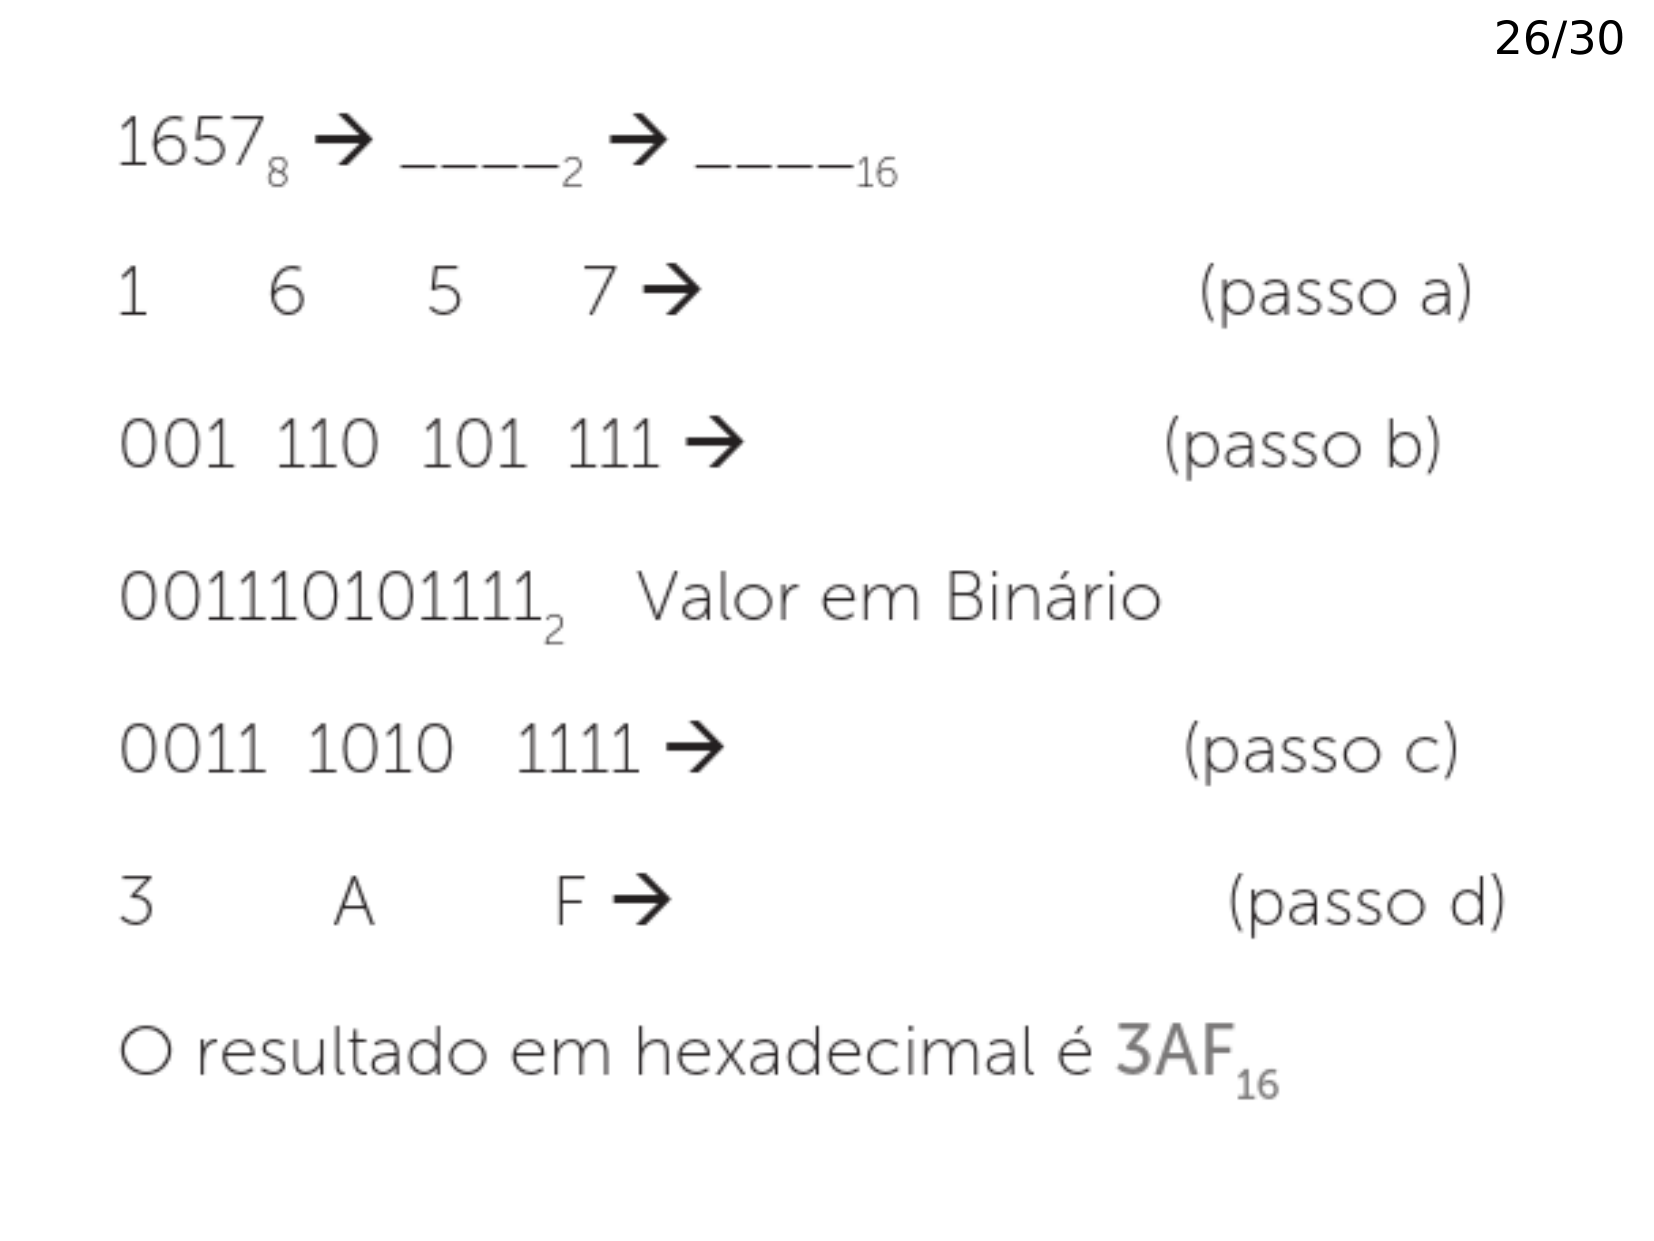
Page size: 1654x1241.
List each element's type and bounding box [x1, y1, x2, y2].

picture [109, 106, 1511, 1111]
